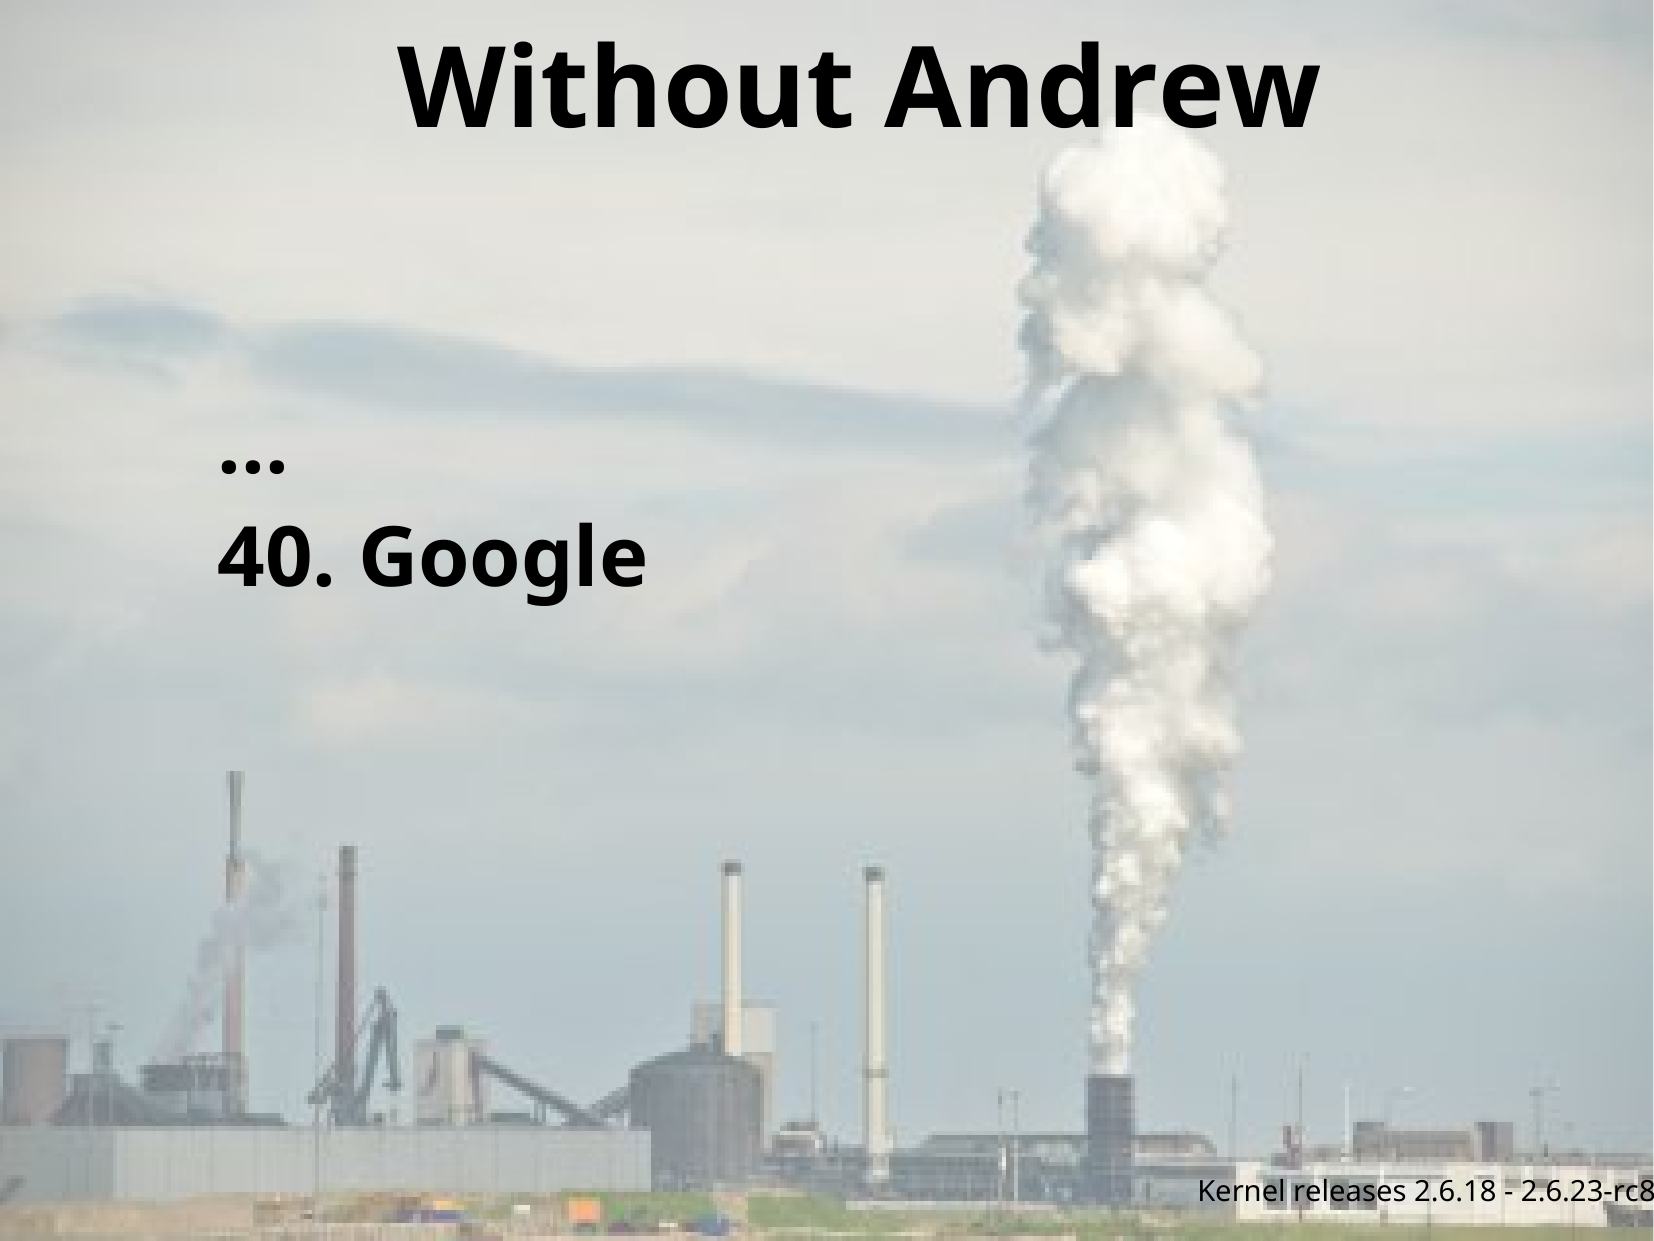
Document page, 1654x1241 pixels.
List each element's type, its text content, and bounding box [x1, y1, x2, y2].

picture [0, 0, 1654, 1241]
text_box Without Andrew [382, 0, 1271, 151]
text_box Kernel releases 2.6.18 - 2.6.23-rc8 [1182, 1162, 1651, 1213]
text_box ... 40. Google [202, 150, 833, 665]
